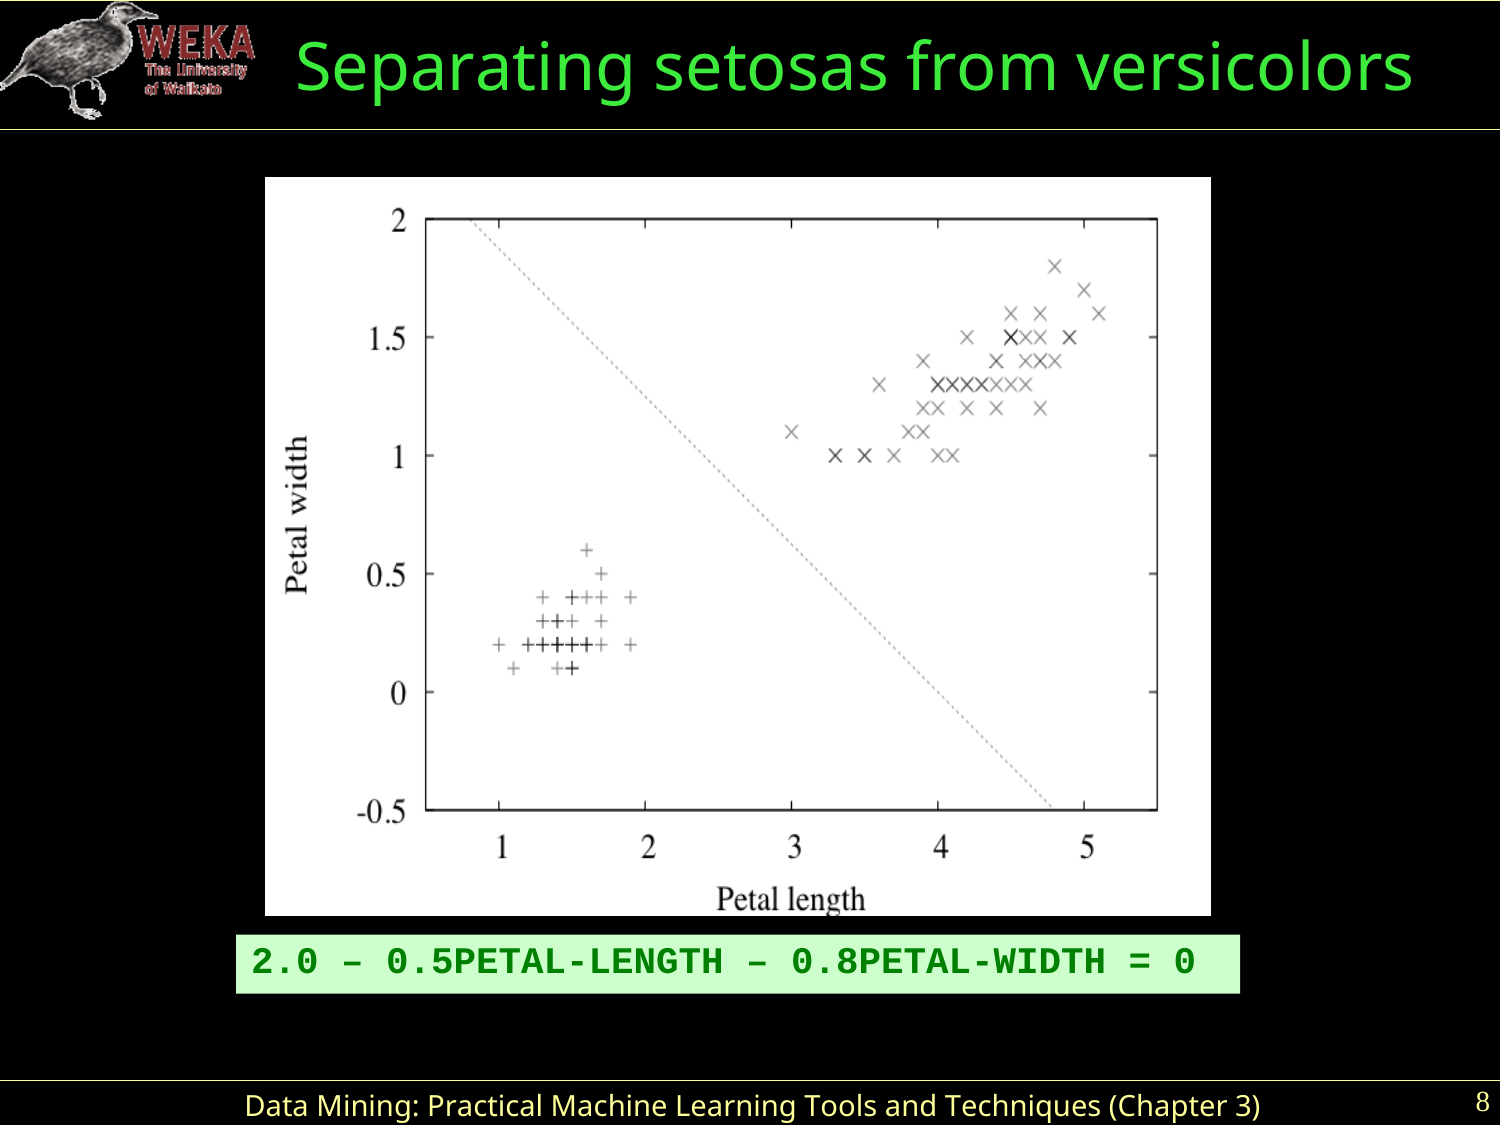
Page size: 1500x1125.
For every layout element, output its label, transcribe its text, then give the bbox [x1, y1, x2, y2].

title Separating setosas from versicolors [295, 0, 1500, 159]
text_box 2.0 – 0.5PETAL-LENGTH – 0.8PETAL-WIDTH = 0 [236, 934, 1241, 994]
picture [265, 177, 1211, 916]
picture [0, 1, 266, 129]
